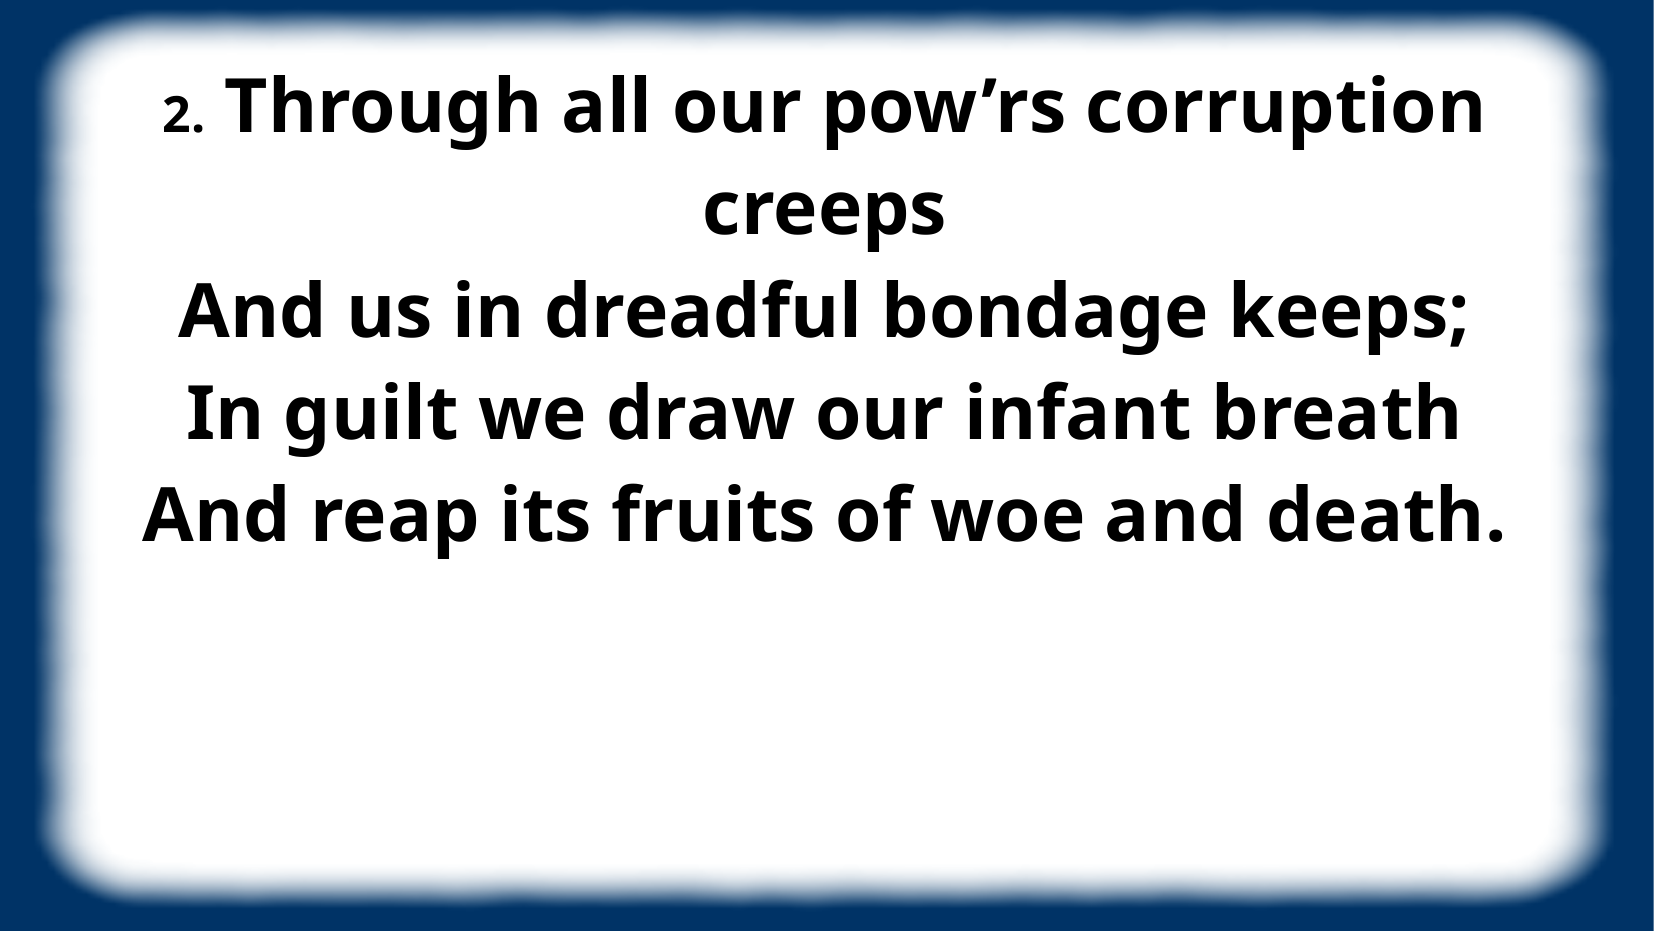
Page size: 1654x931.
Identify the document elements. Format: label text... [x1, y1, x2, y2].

text_box 2. Through all our pow’rs corruption creeps And us in dreadful bondage keeps; In guilt we draw our infant breath And reap its fruits of woe and death. [105, 45, 1546, 461]
picture [0, 0, 1654, 931]
